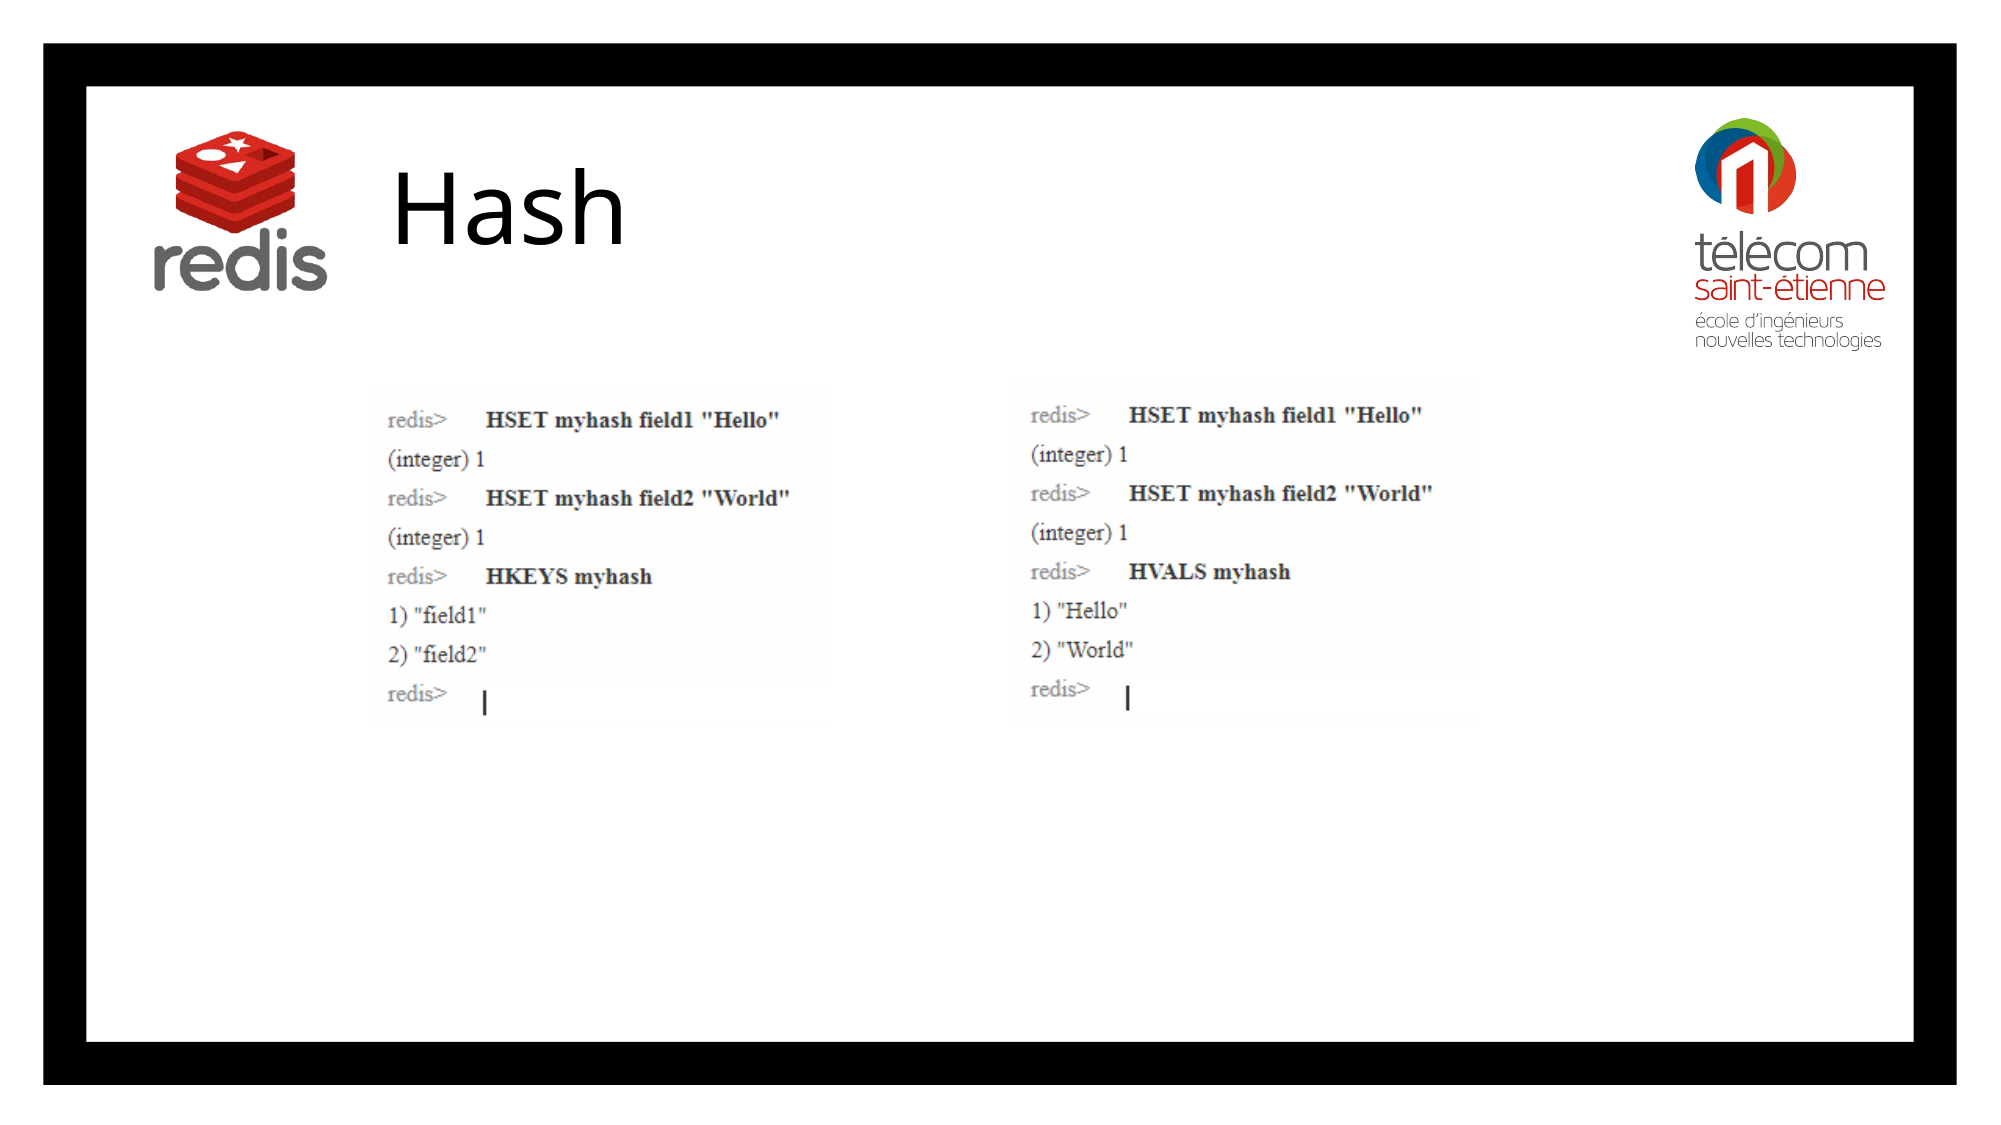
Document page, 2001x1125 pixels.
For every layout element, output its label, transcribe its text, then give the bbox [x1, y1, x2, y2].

picture [1695, 118, 1885, 351]
picture [1715, 134, 1730, 138]
title Hash [369, 138, 1849, 304]
picture [369, 384, 828, 726]
picture [129, 116, 351, 304]
picture [1009, 376, 1477, 725]
